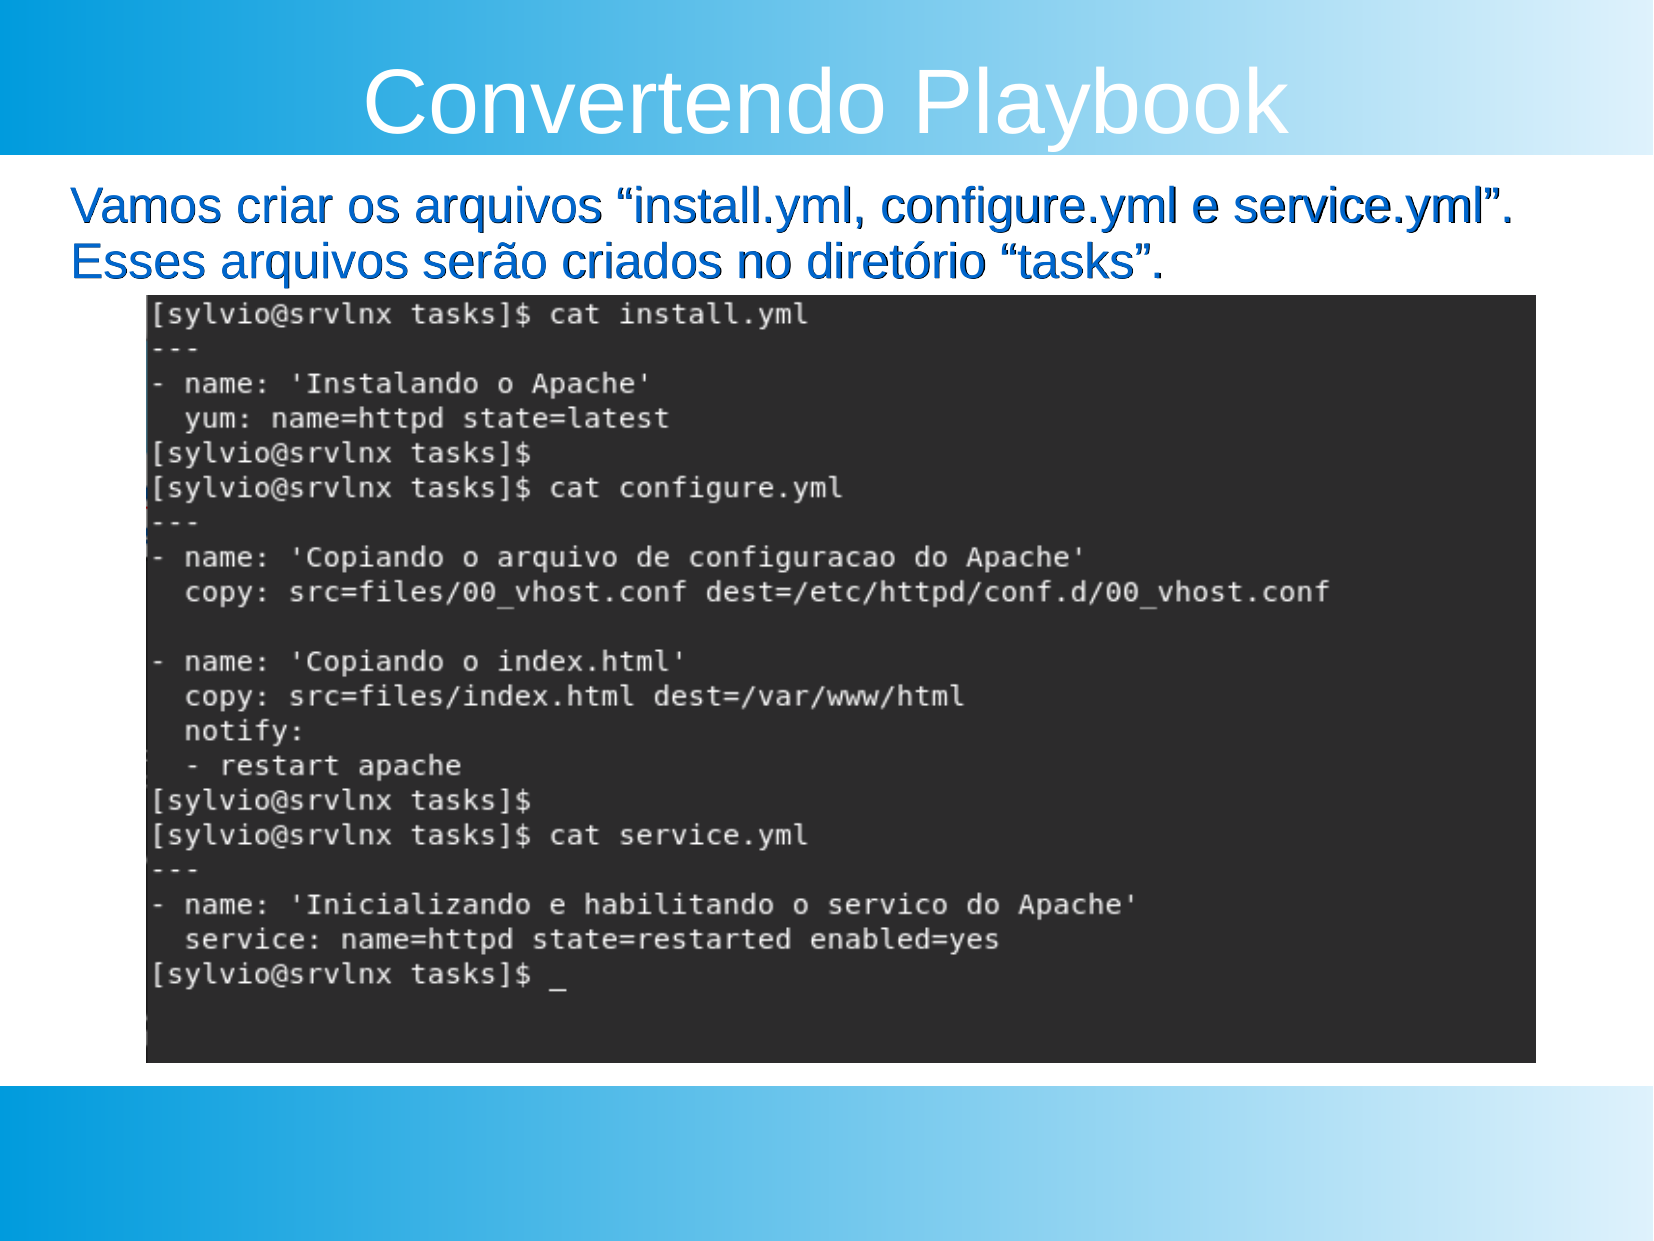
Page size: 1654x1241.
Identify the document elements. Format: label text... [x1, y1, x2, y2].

picture [146, 295, 1536, 1063]
title Convertendo Playbook [82, 49, 1571, 155]
list Vamos criar os arquivos “install.yml, configure.yml e service.yml”. Esses arquivos serão criados no diretório “tasks”. [70, 177, 1559, 237]
